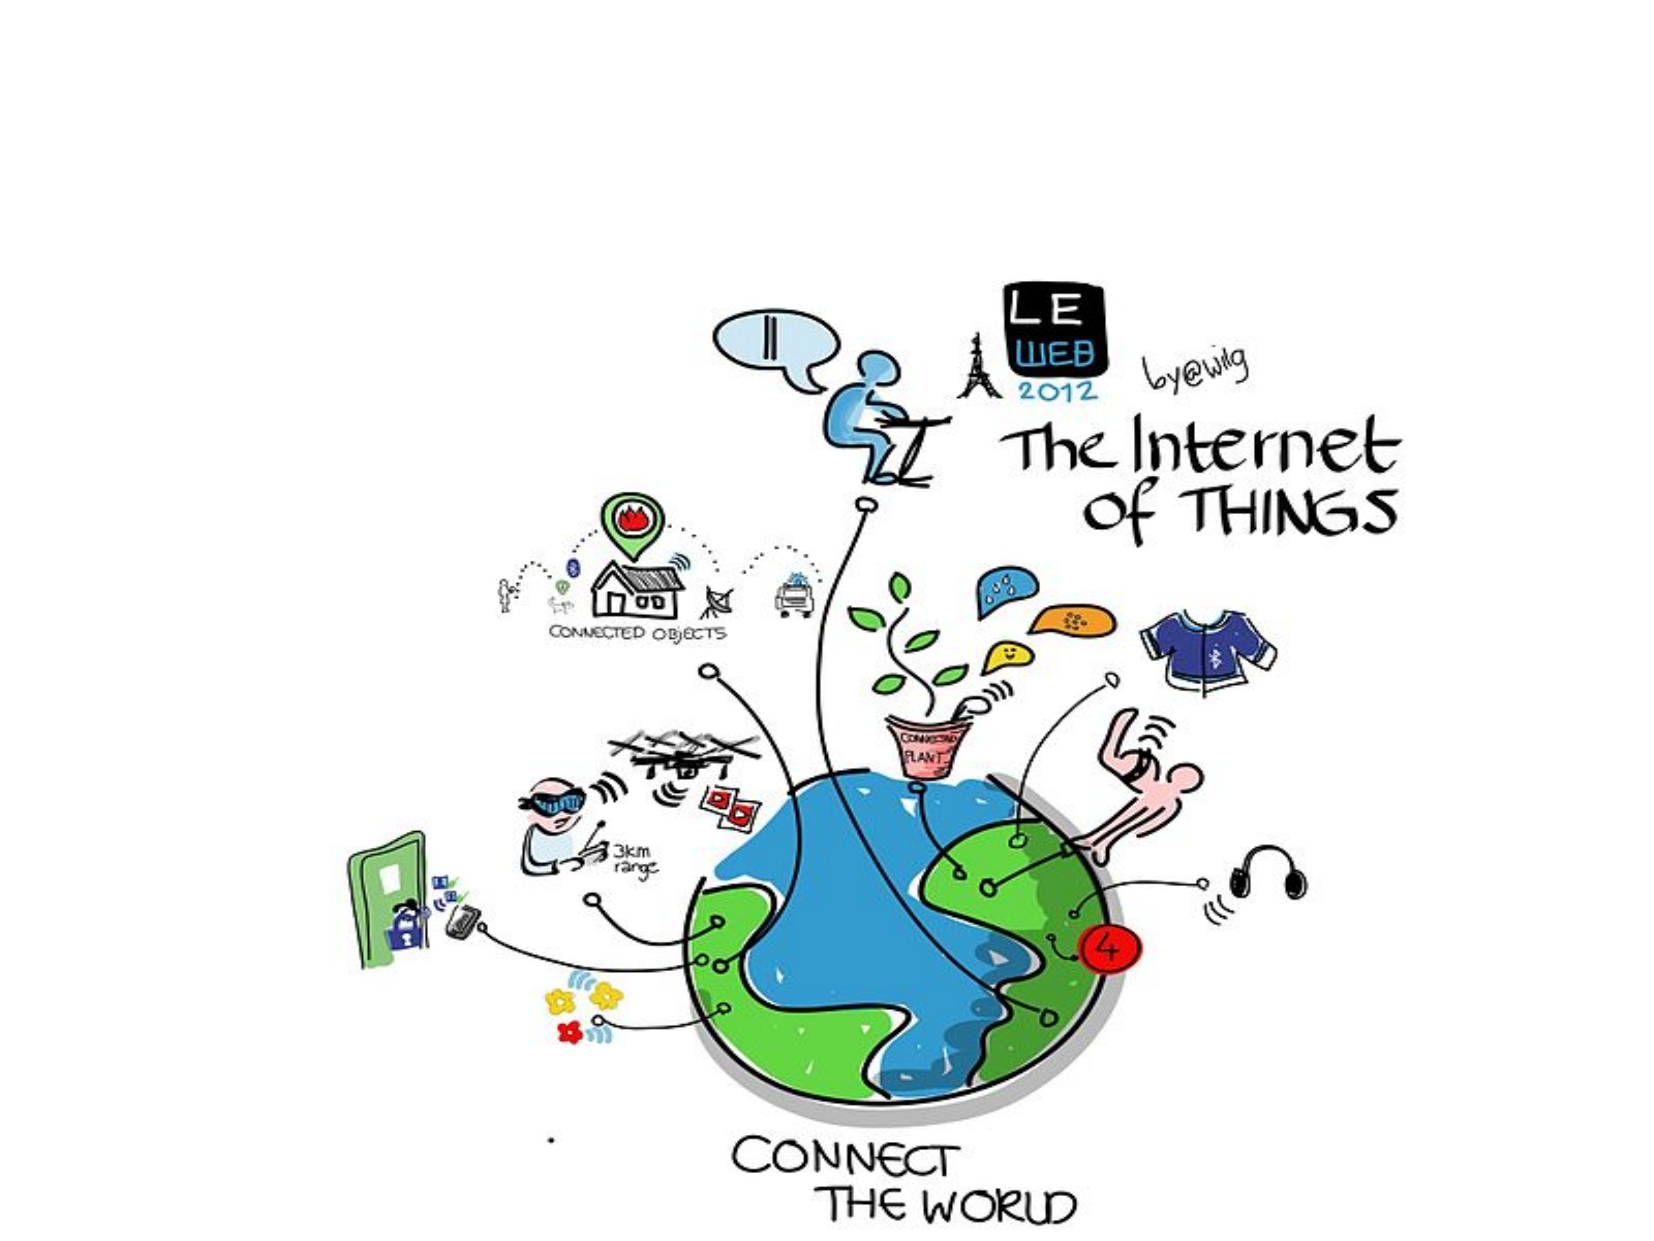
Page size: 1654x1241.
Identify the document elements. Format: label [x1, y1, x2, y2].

picture [0, 195, 1654, 1241]
